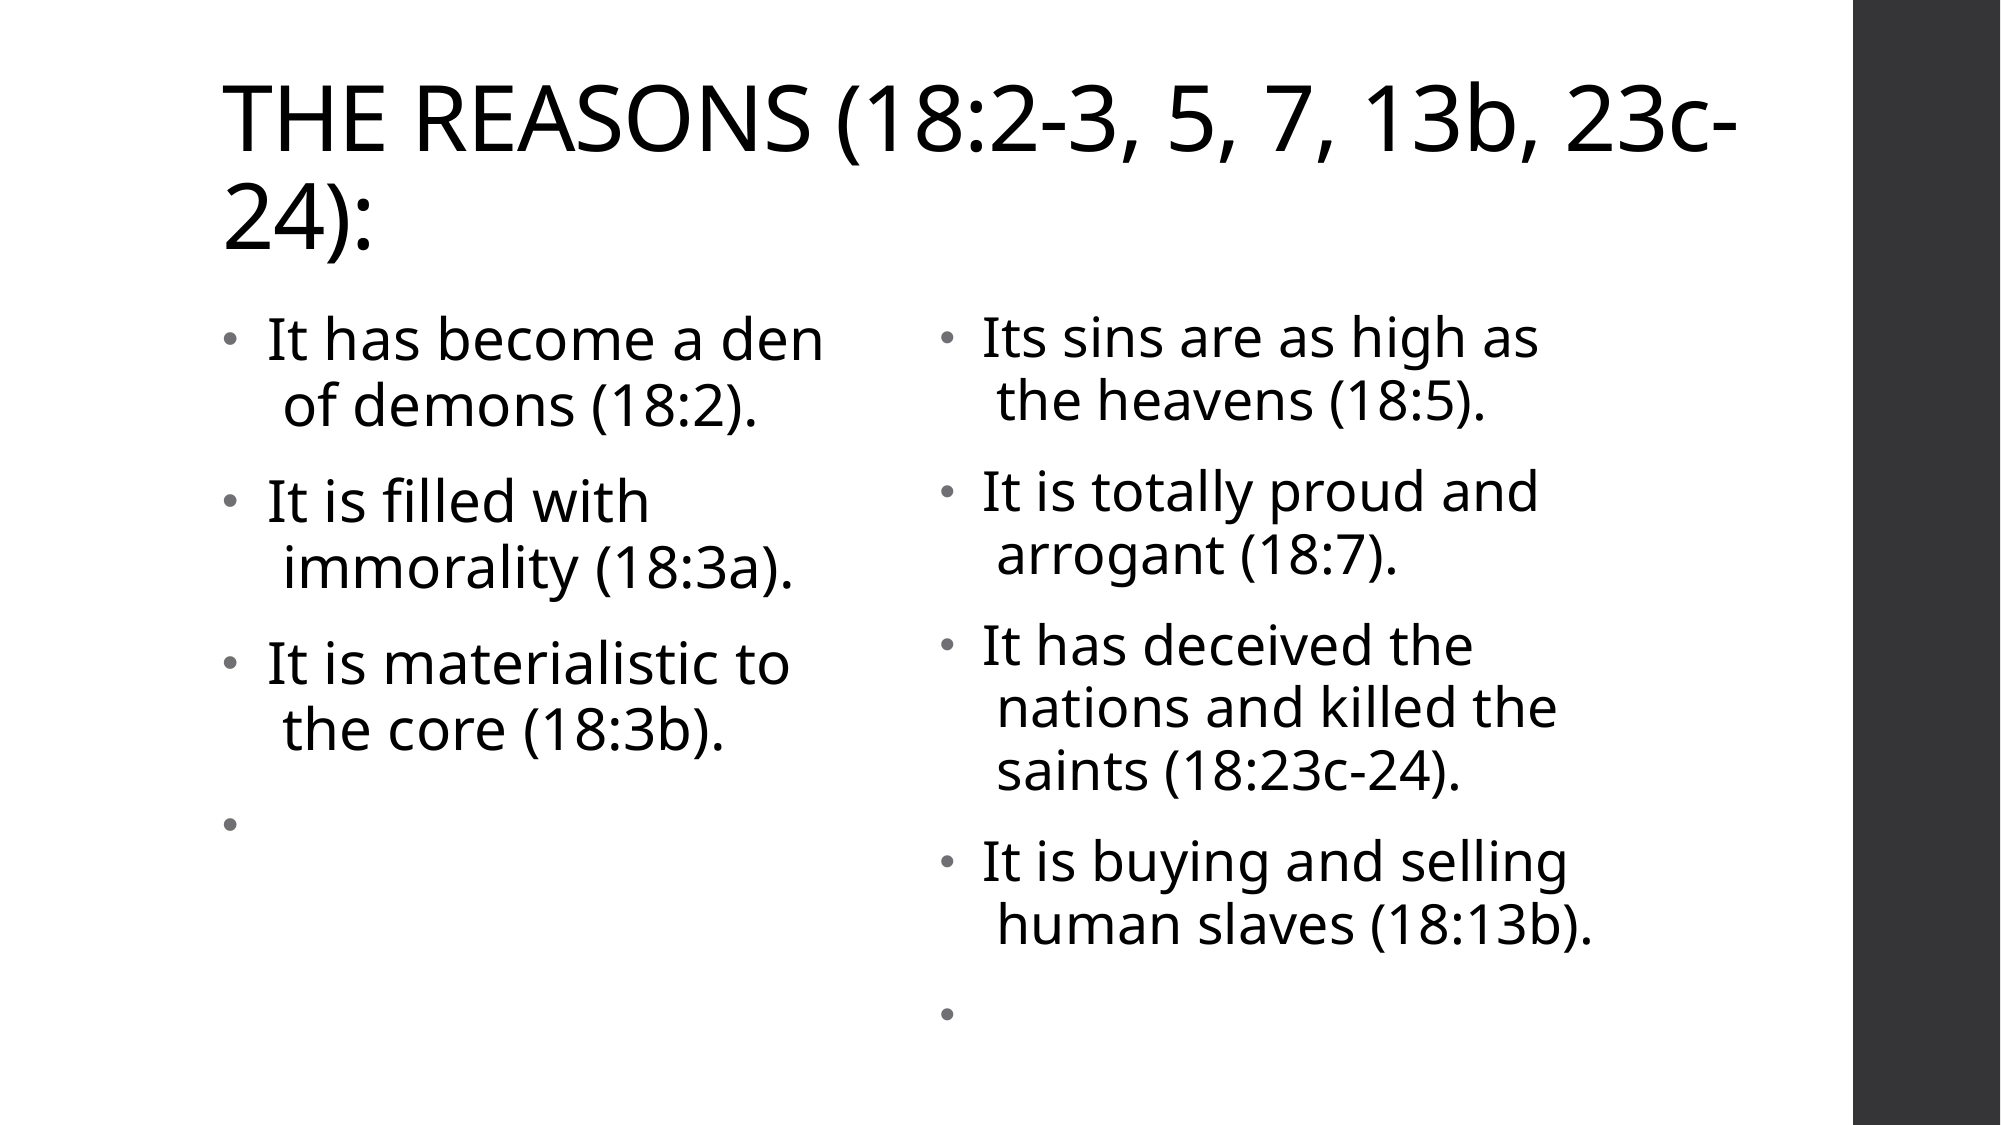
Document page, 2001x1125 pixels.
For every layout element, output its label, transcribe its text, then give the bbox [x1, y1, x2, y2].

list Its sins are as high as the heavens (18:5). It is totally proud and arrogant (18:7). It has deceived the nations and killed the saints (18:23c-24). It is buying and selling human slaves (18:13b). [924, 299, 1617, 1014]
list It has become a den of demons (18:2). It is filled with immorality (18:3a). It is materialistic to the core (18:3b). [207, 299, 900, 1014]
title THE REASONS (18:2-3, 5, 7, 13b, 23c-24): [206, 60, 1797, 278]
